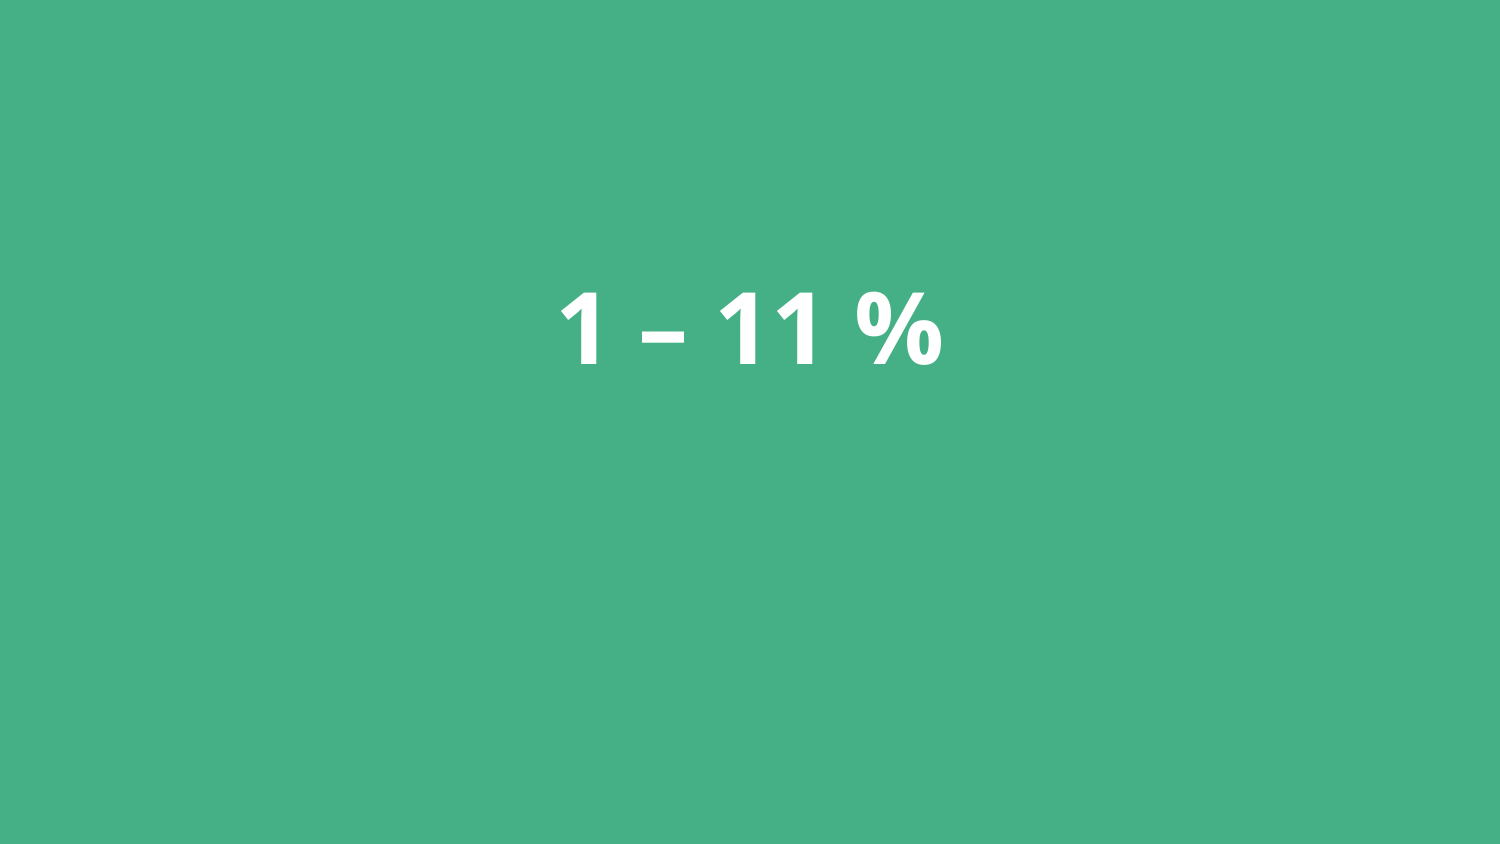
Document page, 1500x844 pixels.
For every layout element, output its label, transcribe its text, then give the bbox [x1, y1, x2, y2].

title 1 – 11 % [51, 231, 1449, 552]
